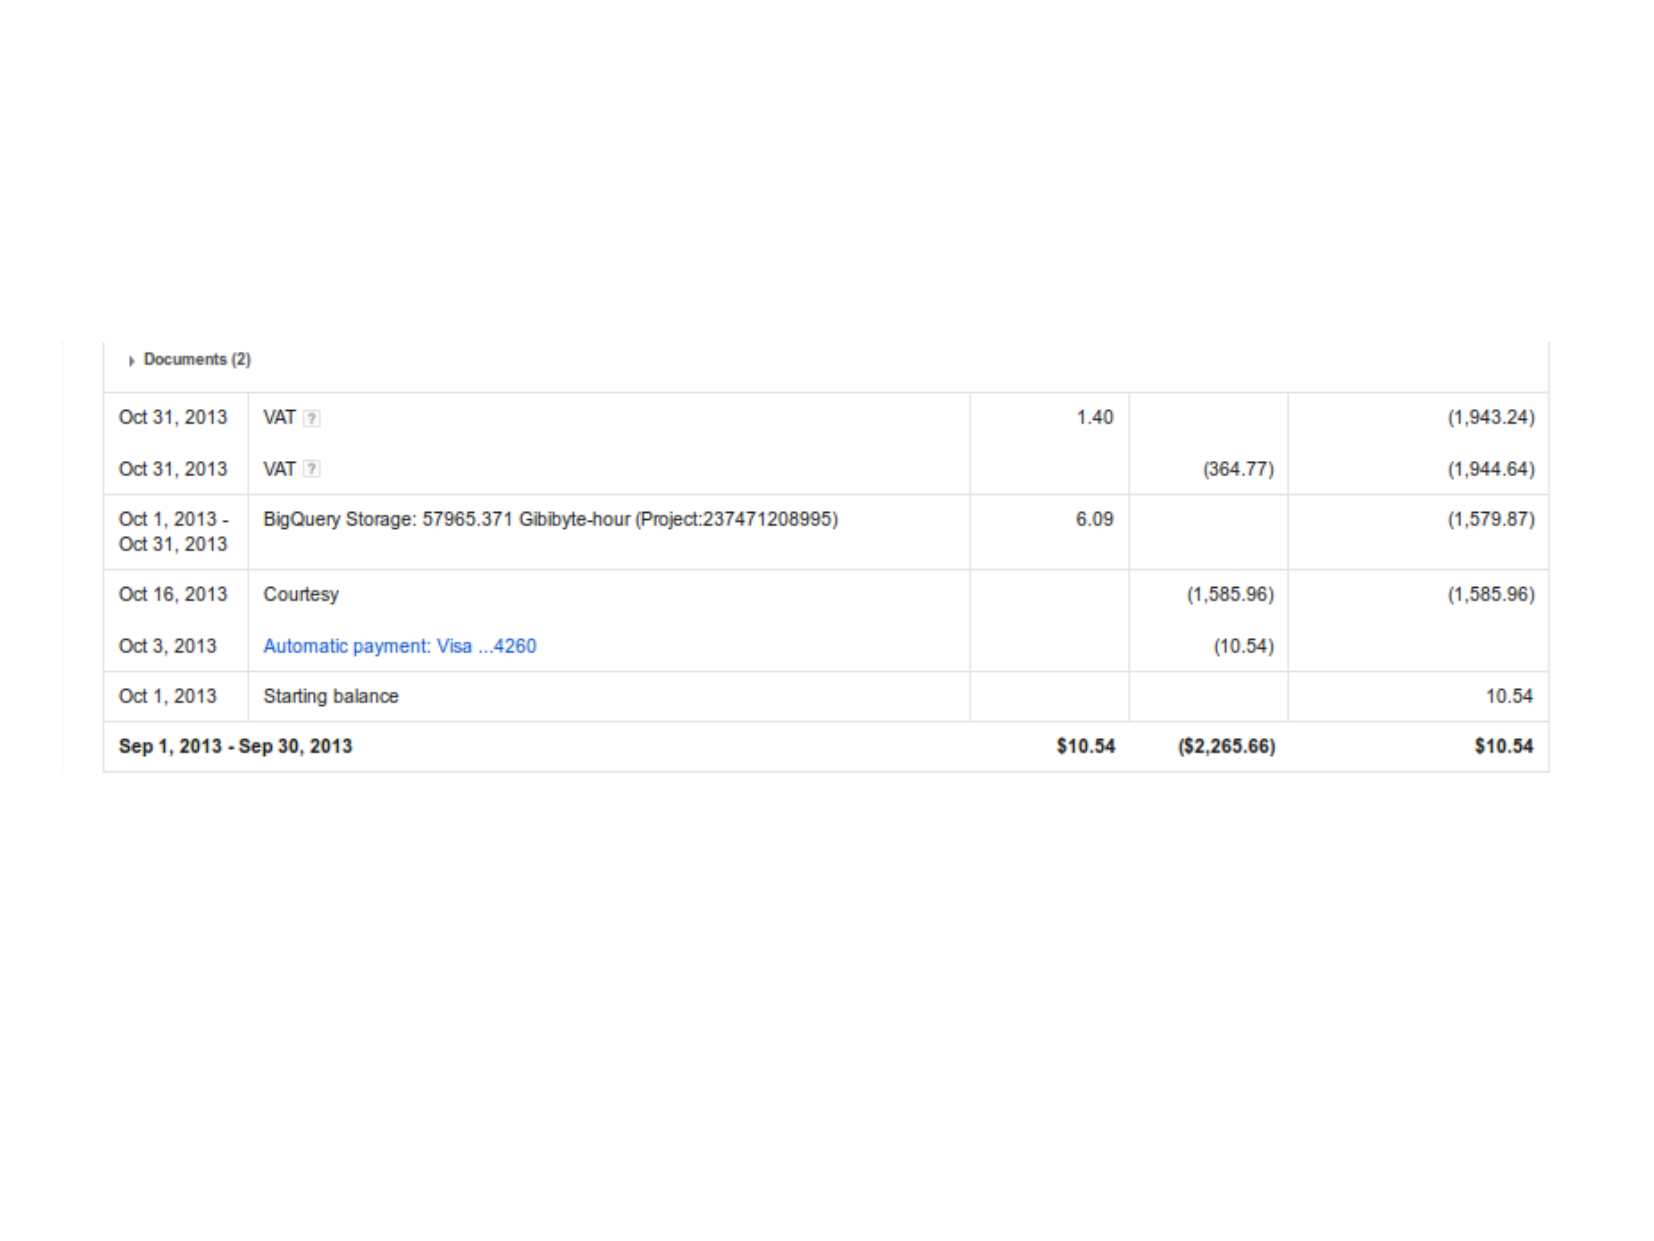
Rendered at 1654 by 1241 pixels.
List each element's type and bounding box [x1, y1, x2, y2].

picture [62, 342, 1595, 773]
